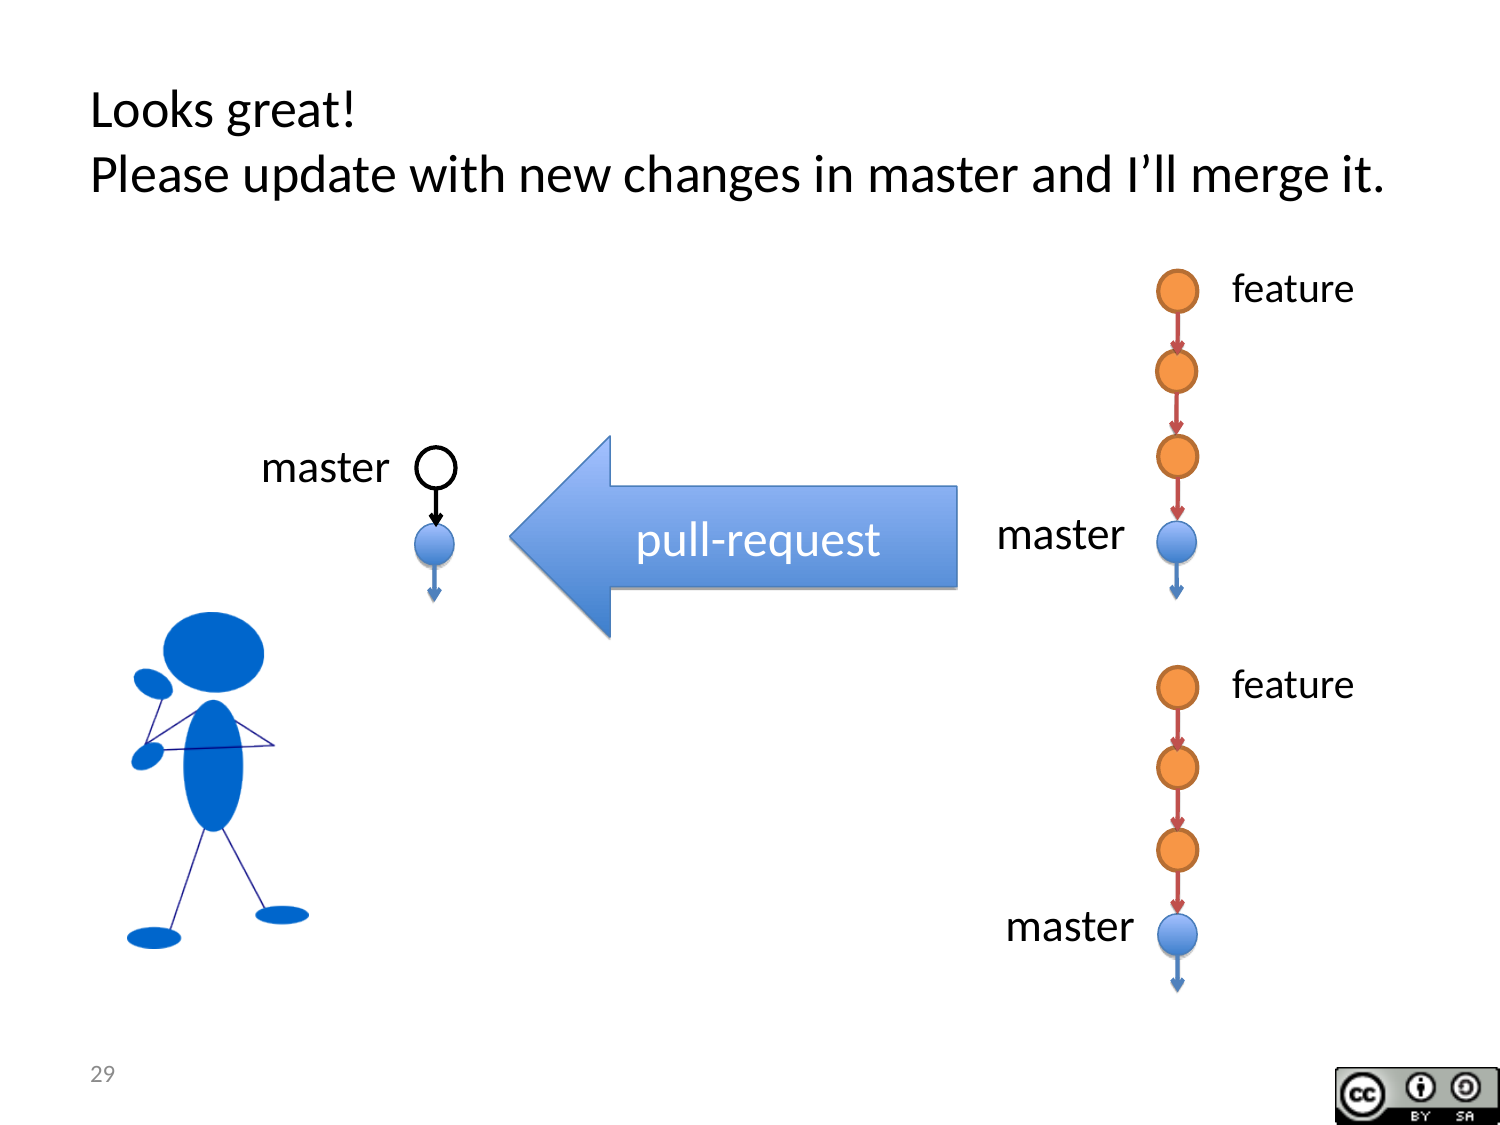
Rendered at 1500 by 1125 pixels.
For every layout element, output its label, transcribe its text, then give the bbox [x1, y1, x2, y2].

text_box [1158, 435, 1198, 477]
text_box feature [1197, 649, 1390, 715]
text_box [1158, 270, 1198, 312]
text_box feature [1197, 253, 1390, 319]
picture [1335, 1067, 1500, 1125]
text_box master [974, 887, 1167, 958]
text_box [1158, 829, 1198, 871]
text_box [1167, 914, 1198, 955]
slide_number <number> [75, 1042, 425, 1103]
text_box master [229, 429, 422, 499]
text_box [1158, 667, 1198, 708]
text_box [1158, 521, 1197, 563]
text_box master [965, 496, 1158, 566]
title Looks great! Please update with new changes in master and I’ll merge it. [75, 45, 1425, 233]
text_box [414, 447, 456, 565]
picture [127, 612, 309, 949]
text_box [1158, 747, 1198, 788]
text_box [1157, 351, 1197, 392]
text_box pull-request [509, 435, 957, 638]
